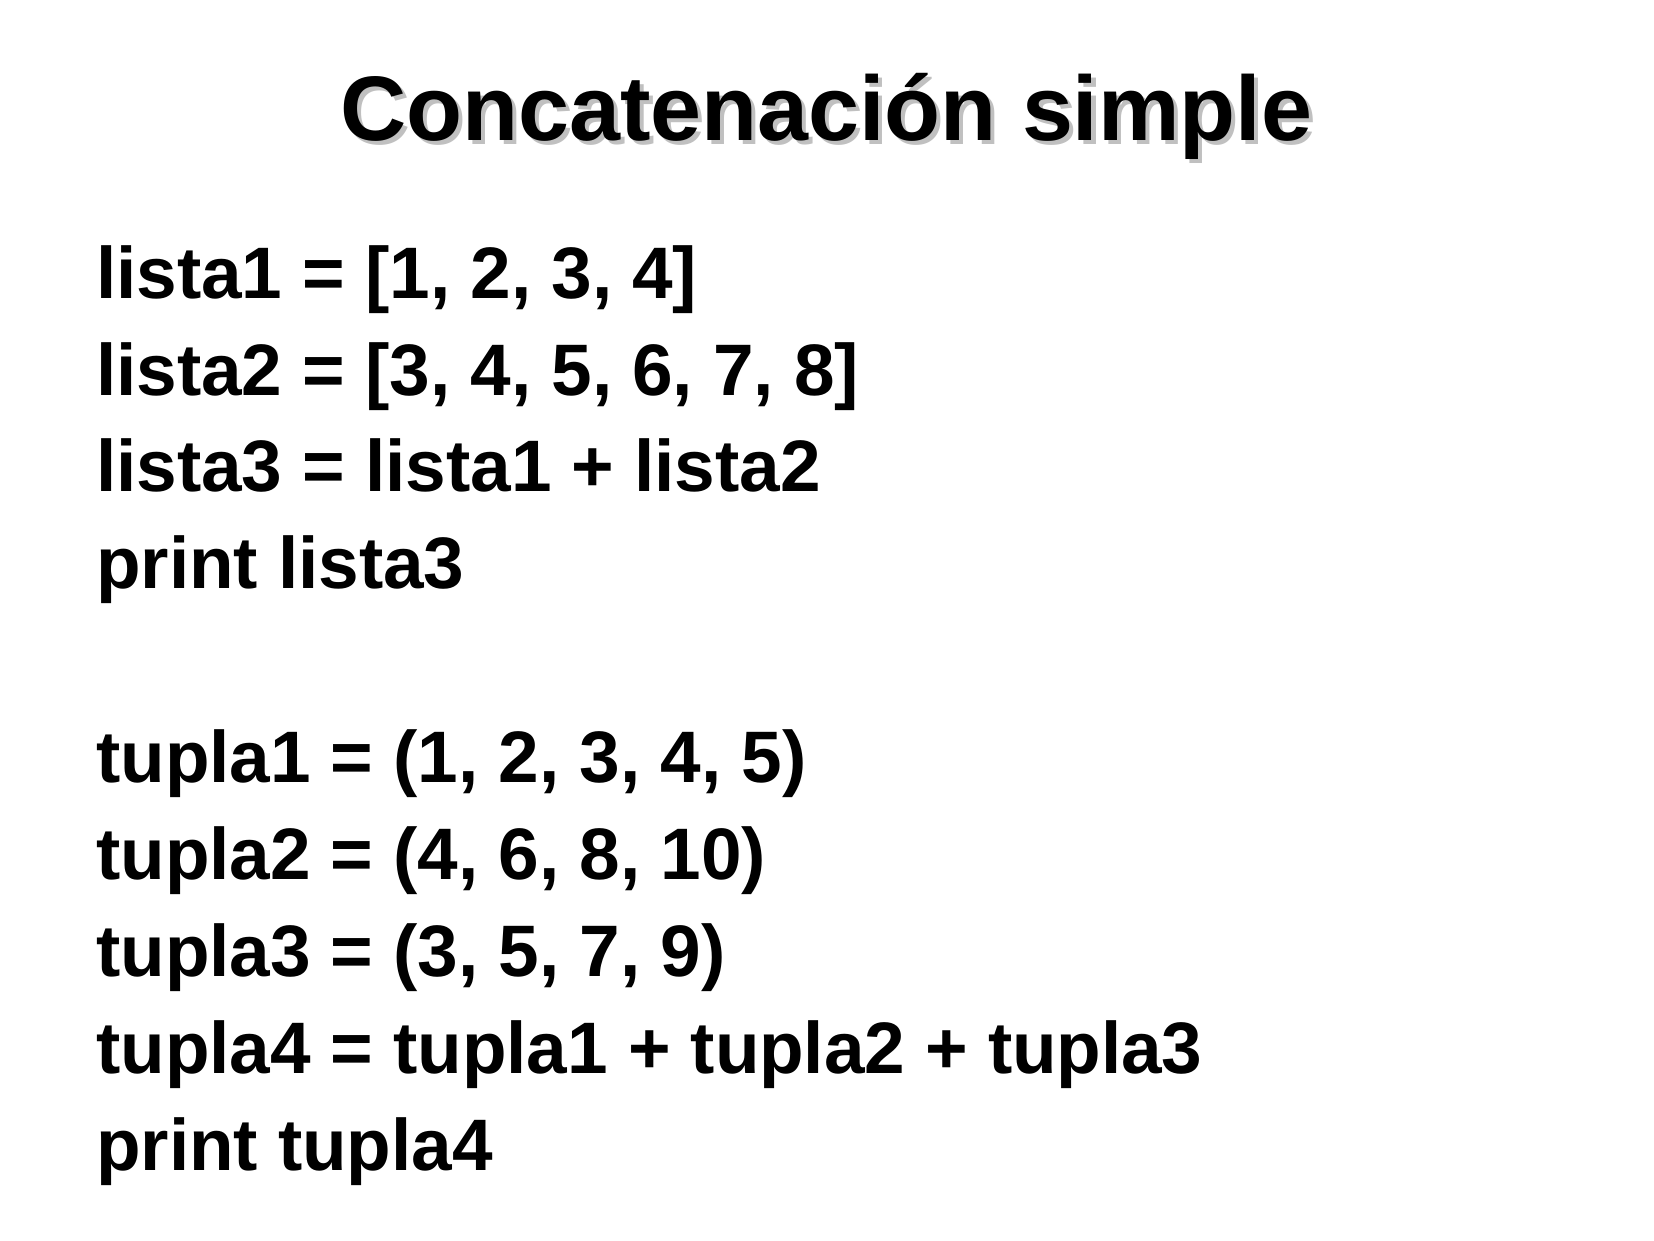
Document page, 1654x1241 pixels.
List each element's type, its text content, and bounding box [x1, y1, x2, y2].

title Concatenación simple [82, 5, 1571, 177]
list lista1 = [1, 2, 3, 4] lista2 = [3, 4, 5, 6, 7, 8] lista3 = lista1 + lista2 print lista3 tupla1 = (1, 2, 3, 4, 5) tupla2 = (4, 6, 8, 10) tupla3 = (3, 5, 7, 9) tupla4 = tupla1 + tupla2 + tupla3 print tupla4 [58, 177, 1571, 1205]
